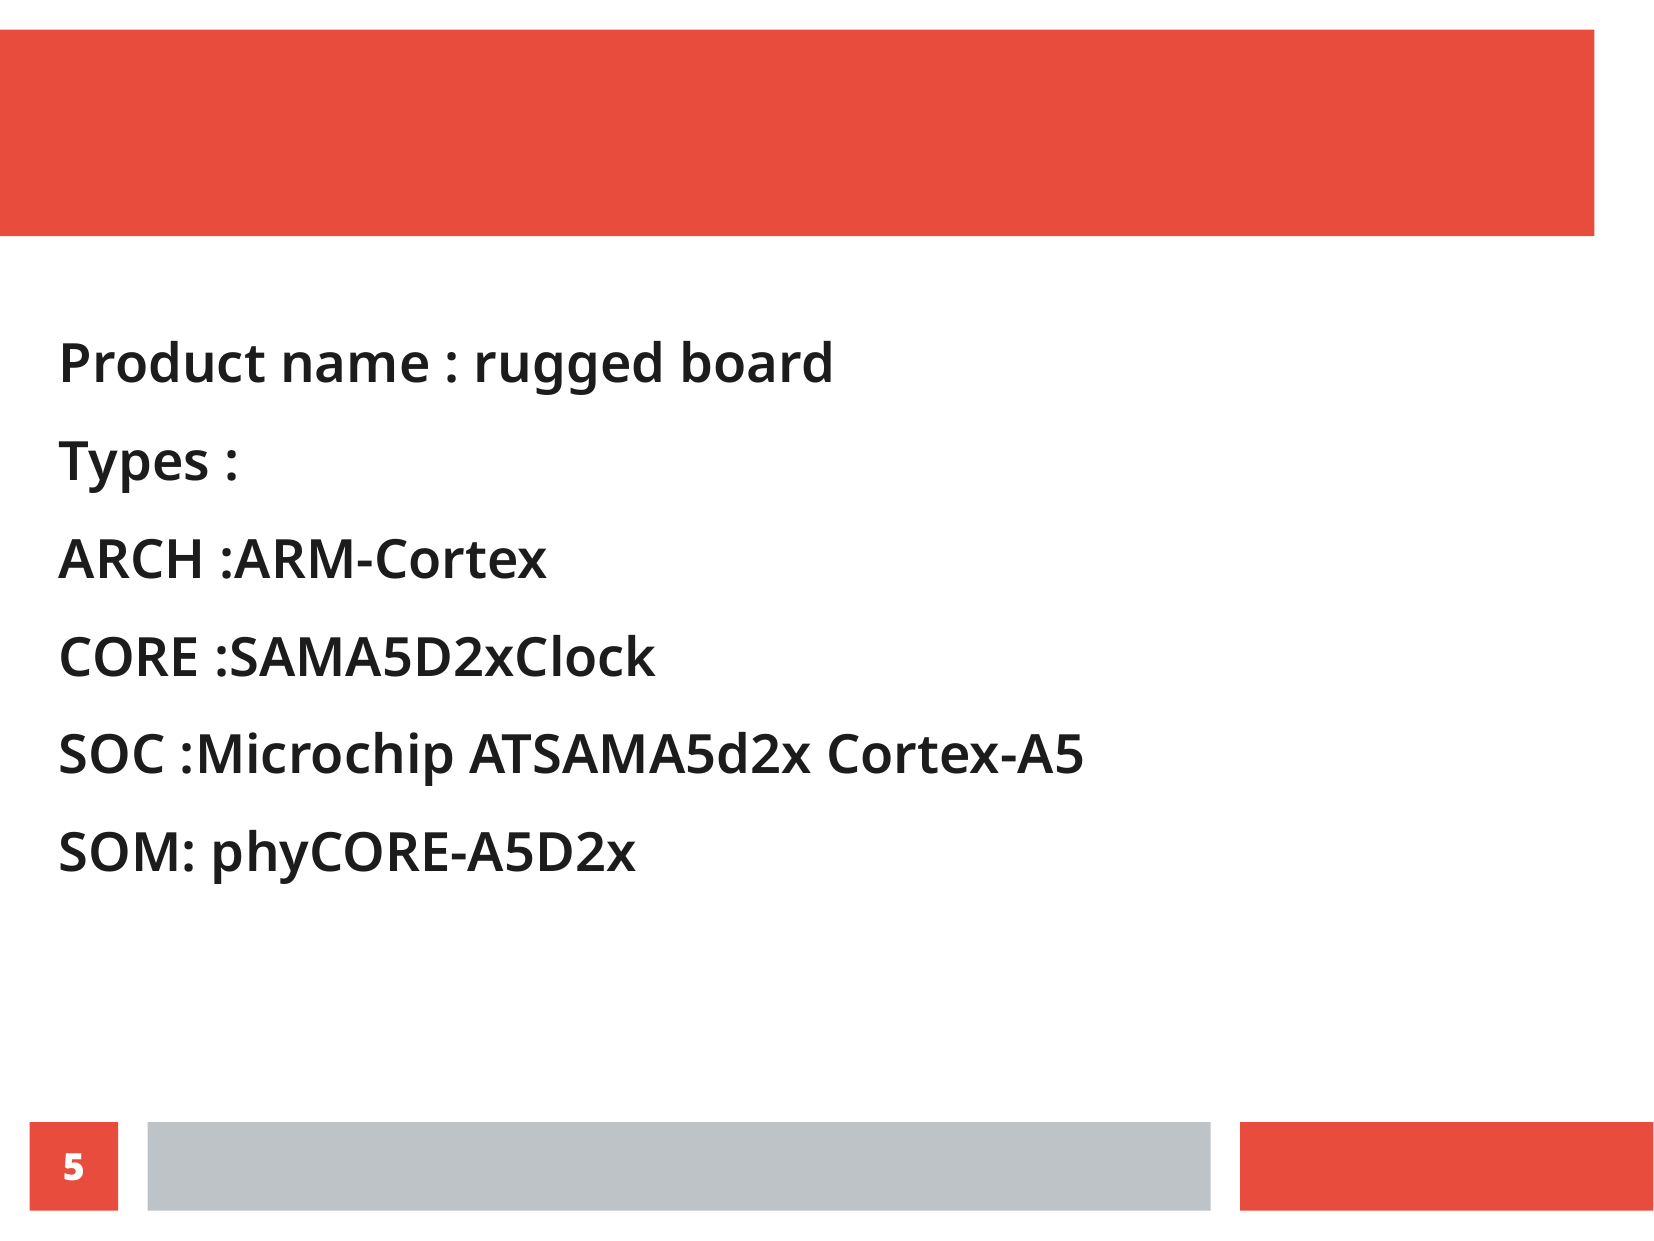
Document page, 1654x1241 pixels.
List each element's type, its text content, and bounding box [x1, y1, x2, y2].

list Product name : rugged board Types : ARCH :ARM-Cortex CORE :SAMA5D2xClock SOC :Microchip ATSAMA5d2x Cortex-A5 SOM: phyCORE-A5D2x [59, 324, 1565, 1093]
